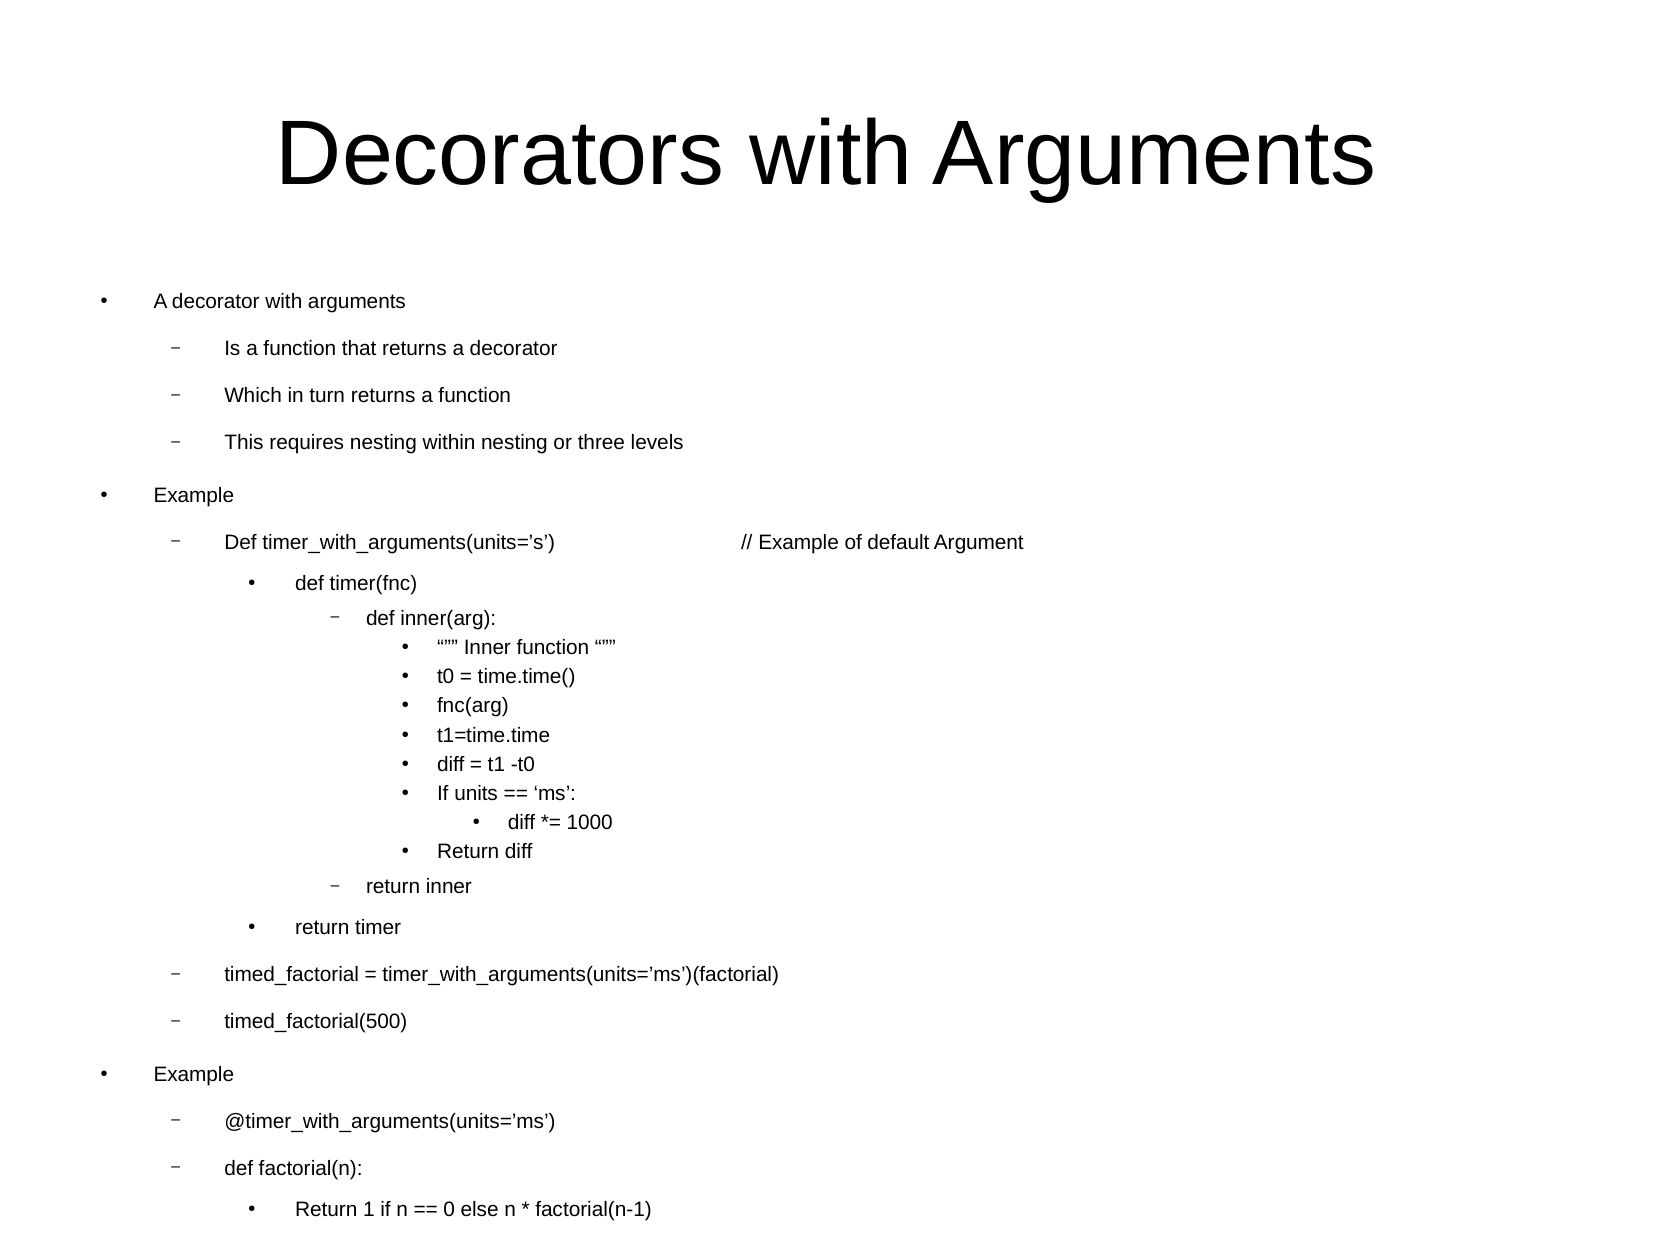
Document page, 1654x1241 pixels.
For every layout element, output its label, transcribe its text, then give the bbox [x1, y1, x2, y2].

list A decorator with arguments Is a function that returns a decorator Which in turn returns a function This requires nesting within nesting or three levels Example Def timer_with_arguments(units=’s’) // Example of default Argument def timer(fnc) def inner(arg): “”” Inner function “”” t0 = time.time() fnc(arg) t1=time.time diff = t1 -t0 If units == ‘ms’: diff *= 1000 Return diff return inner return timer timed_factorial = timer_with_arguments(units=’ms’)(factorial) timed_factorial(500) Example @timer_with_arguments(units=’ms’) def factorial(n): Return 1 if n == 0 else n * factorial(n-1) [82, 290, 1571, 1241]
title Decorators with Arguments [82, 49, 1571, 257]
